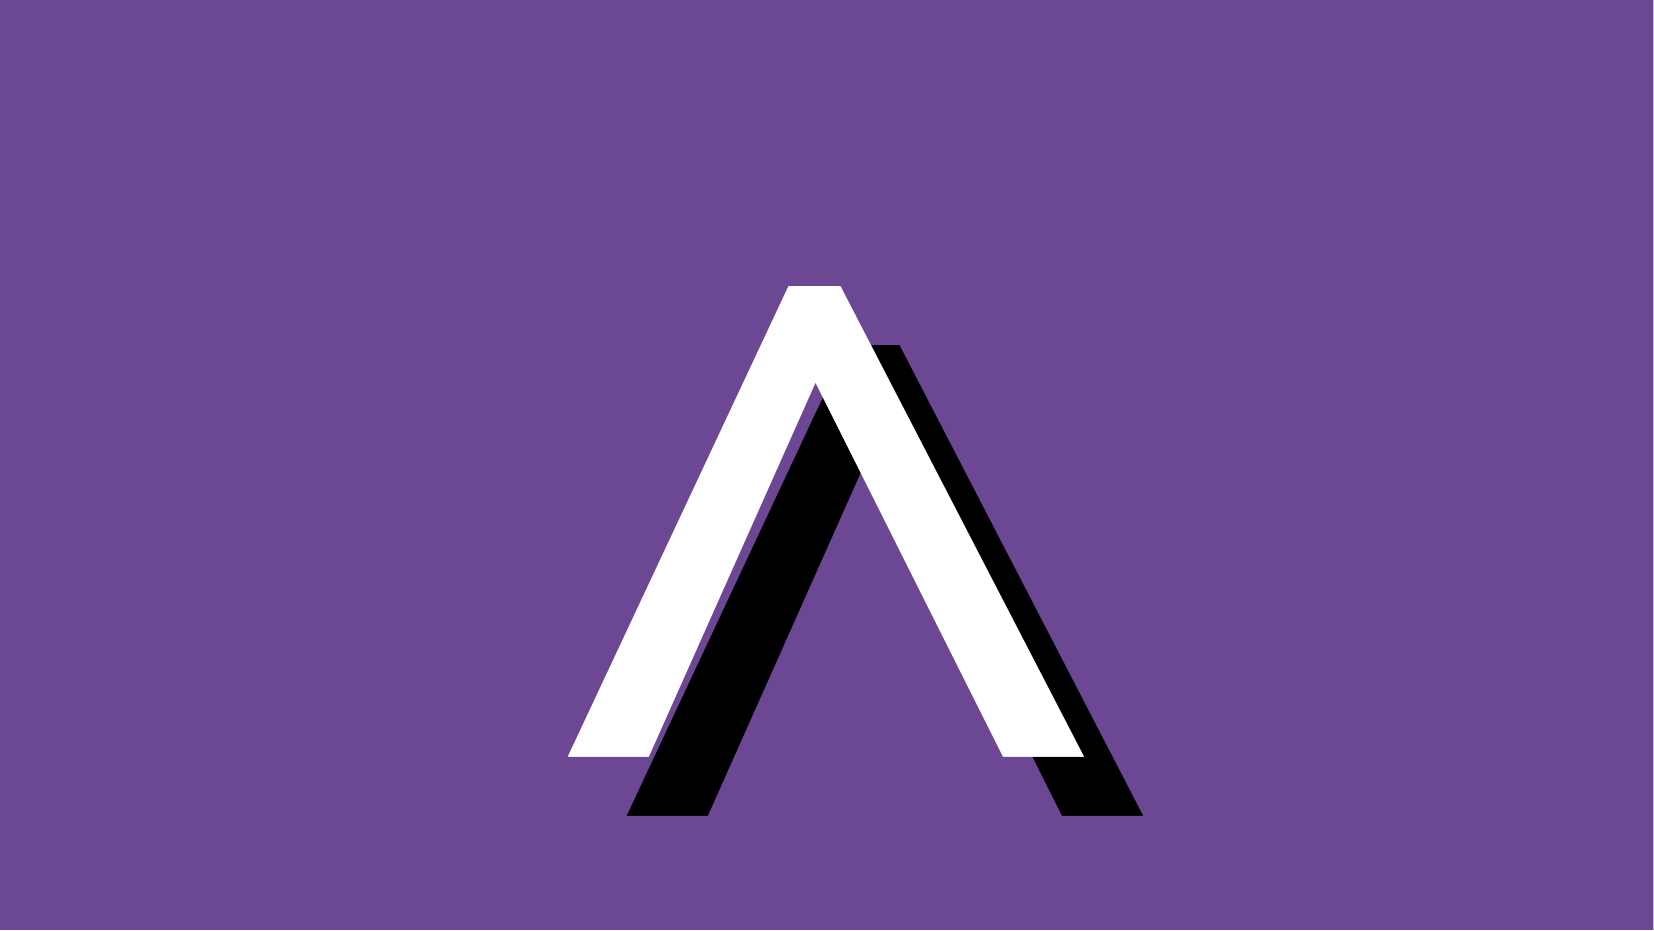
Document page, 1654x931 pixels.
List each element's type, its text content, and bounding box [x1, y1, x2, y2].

subtitle ^ [414, 46, 1240, 931]
